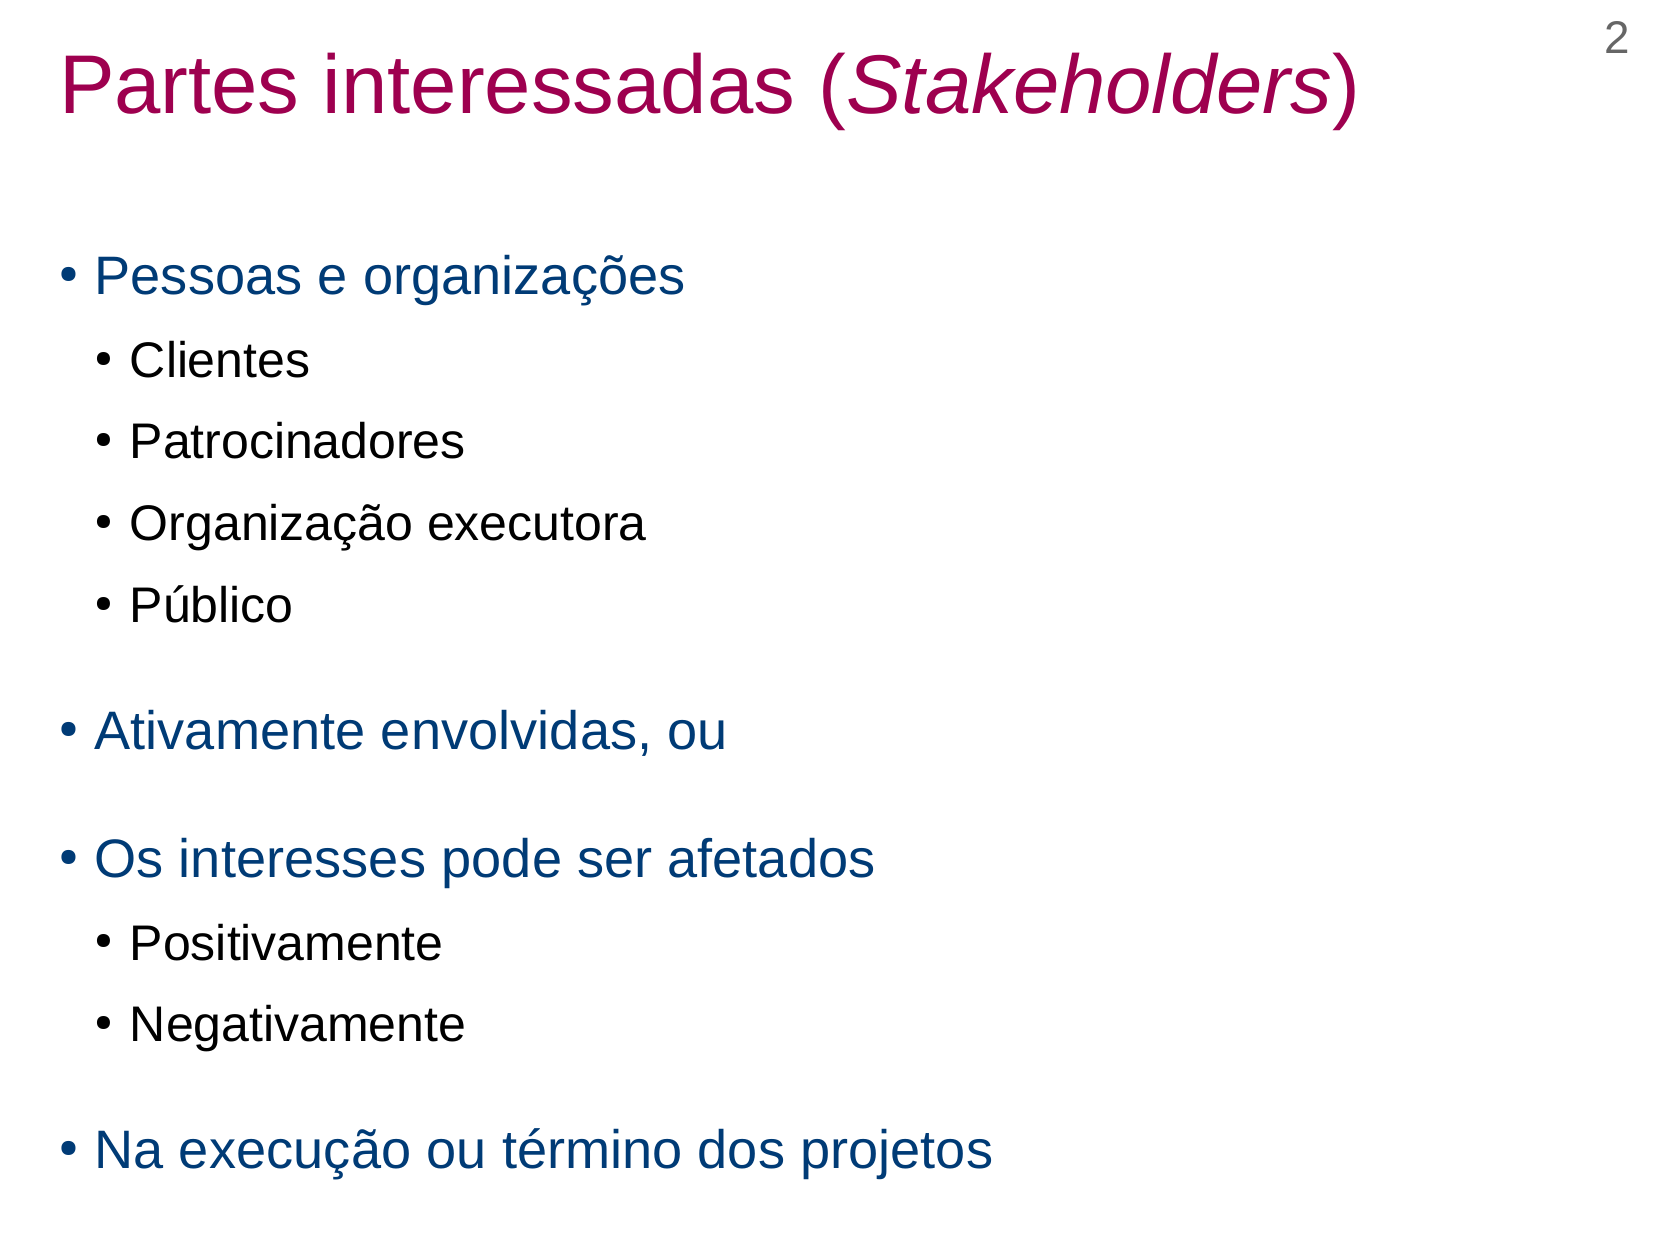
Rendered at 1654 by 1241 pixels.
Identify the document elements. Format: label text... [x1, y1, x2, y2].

title Partes interessadas (Stakeholders) [59, 29, 1595, 148]
list Pessoas e organizações Clientes Patrocinadores Organização executora Público Ativamente envolvidas, ou Os interesses pode ser afetados Positivamente Negativamente Na execução ou término dos projetos [59, 236, 1595, 1211]
